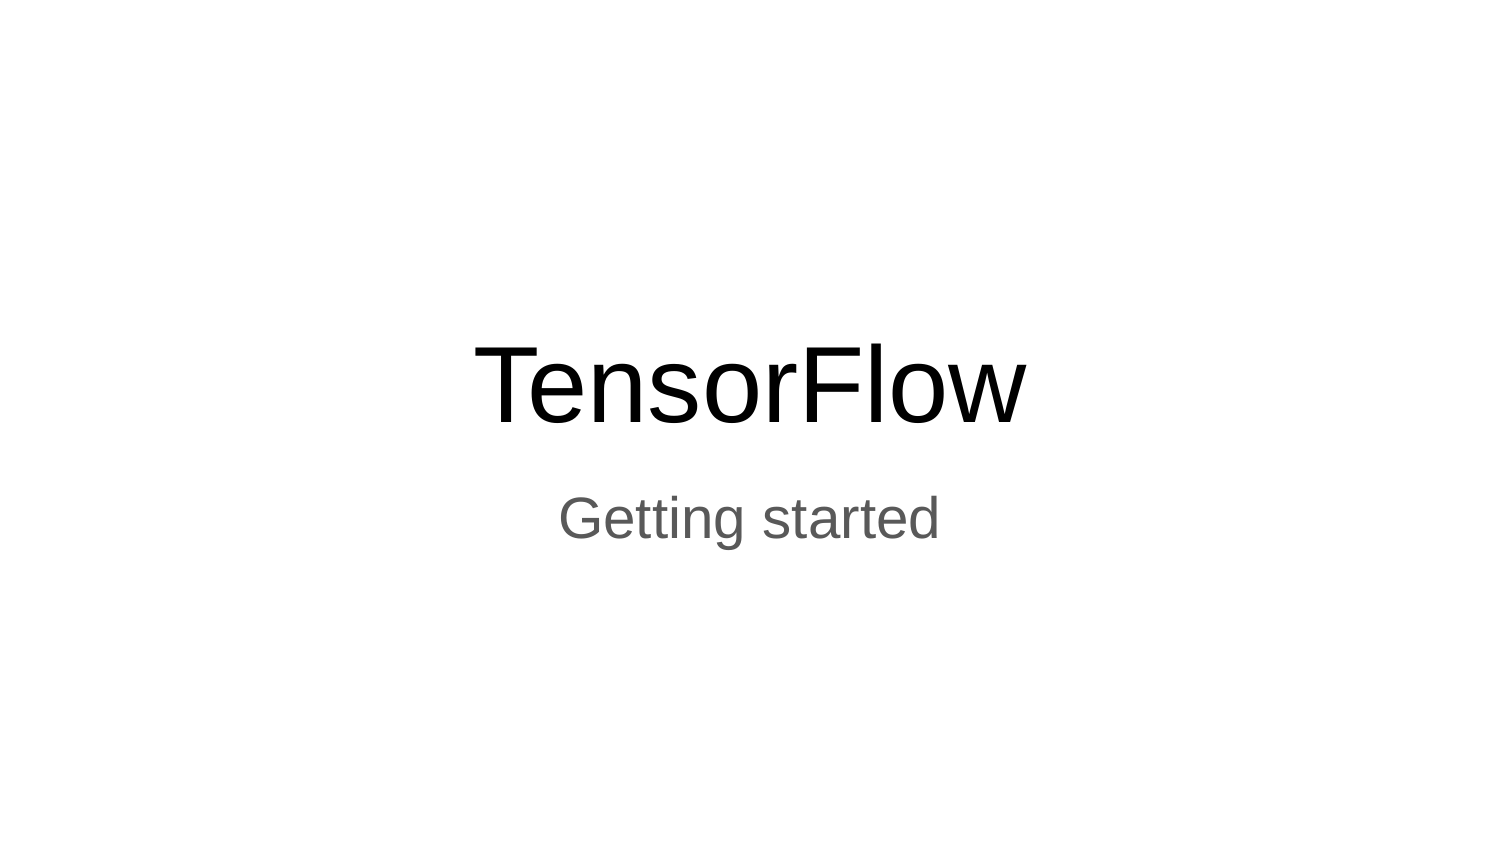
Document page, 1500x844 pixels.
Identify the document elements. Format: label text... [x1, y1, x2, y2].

title TensorFlow [51, 122, 1449, 459]
subtitle Getting started [51, 464, 1449, 595]
